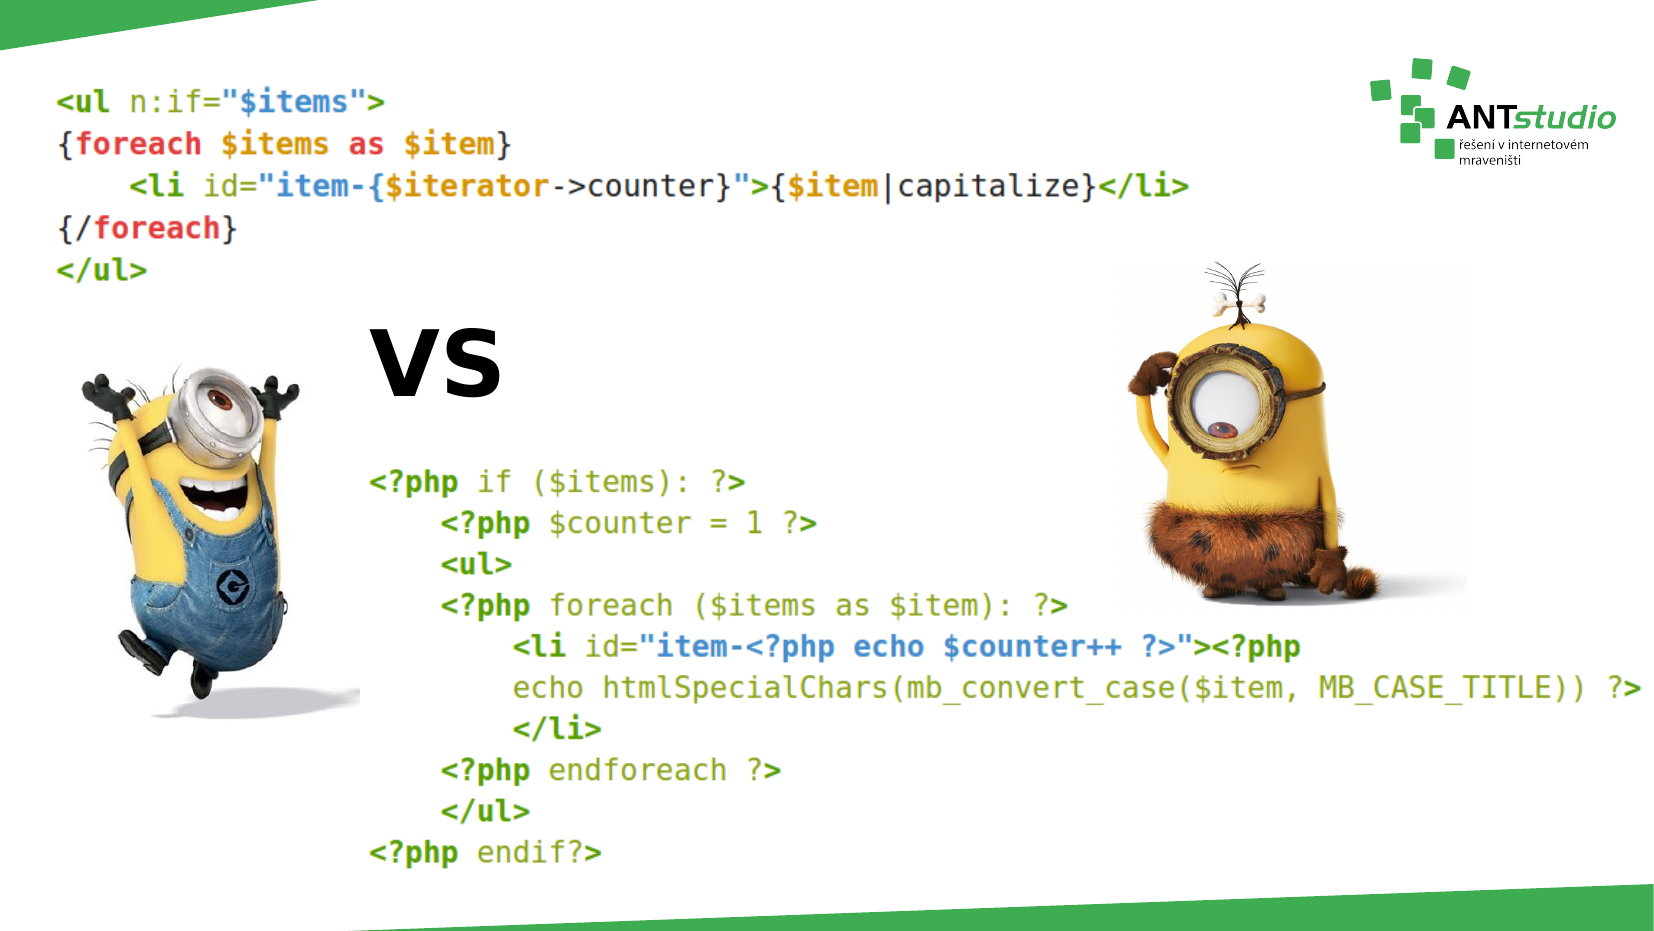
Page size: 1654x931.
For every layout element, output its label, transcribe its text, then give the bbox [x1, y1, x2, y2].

text_box VS [354, 303, 521, 426]
picture [1370, 58, 1616, 165]
picture [0, 82, 1654, 877]
